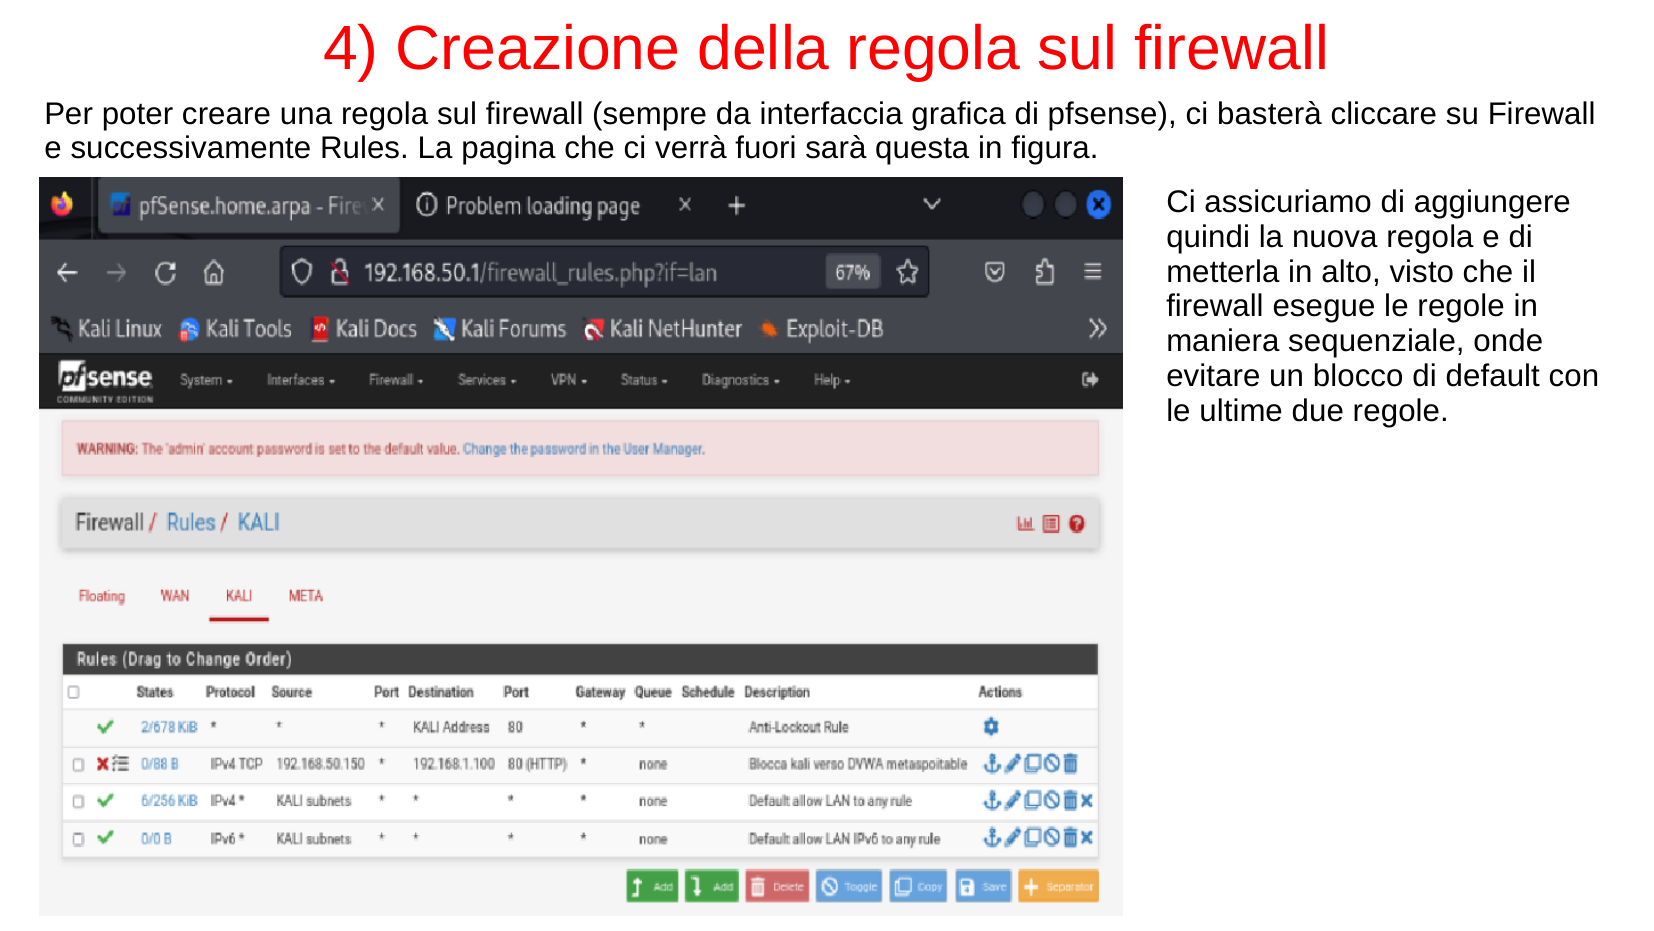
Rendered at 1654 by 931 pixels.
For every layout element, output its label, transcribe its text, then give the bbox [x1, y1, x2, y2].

title 4) Creazione della regola sul firewall [82, 7, 1571, 88]
picture [39, 177, 1123, 916]
text_box Per poter creare una regola sul firewall (sempre da interfaccia grafica di pfsense), ci basterà cliccare su Firewall e successivamente Rules. La pagina che ci verrà fuori sarà questa in figura. [29, 88, 1625, 178]
text_box Ci assicuriamo di aggiungere quindi la nuova regola e di metterla in alto, visto che il firewall esegue le regole in maniera sequenziale, onde evitare un blocco di default con le ultime due regole. [1151, 177, 1625, 436]
